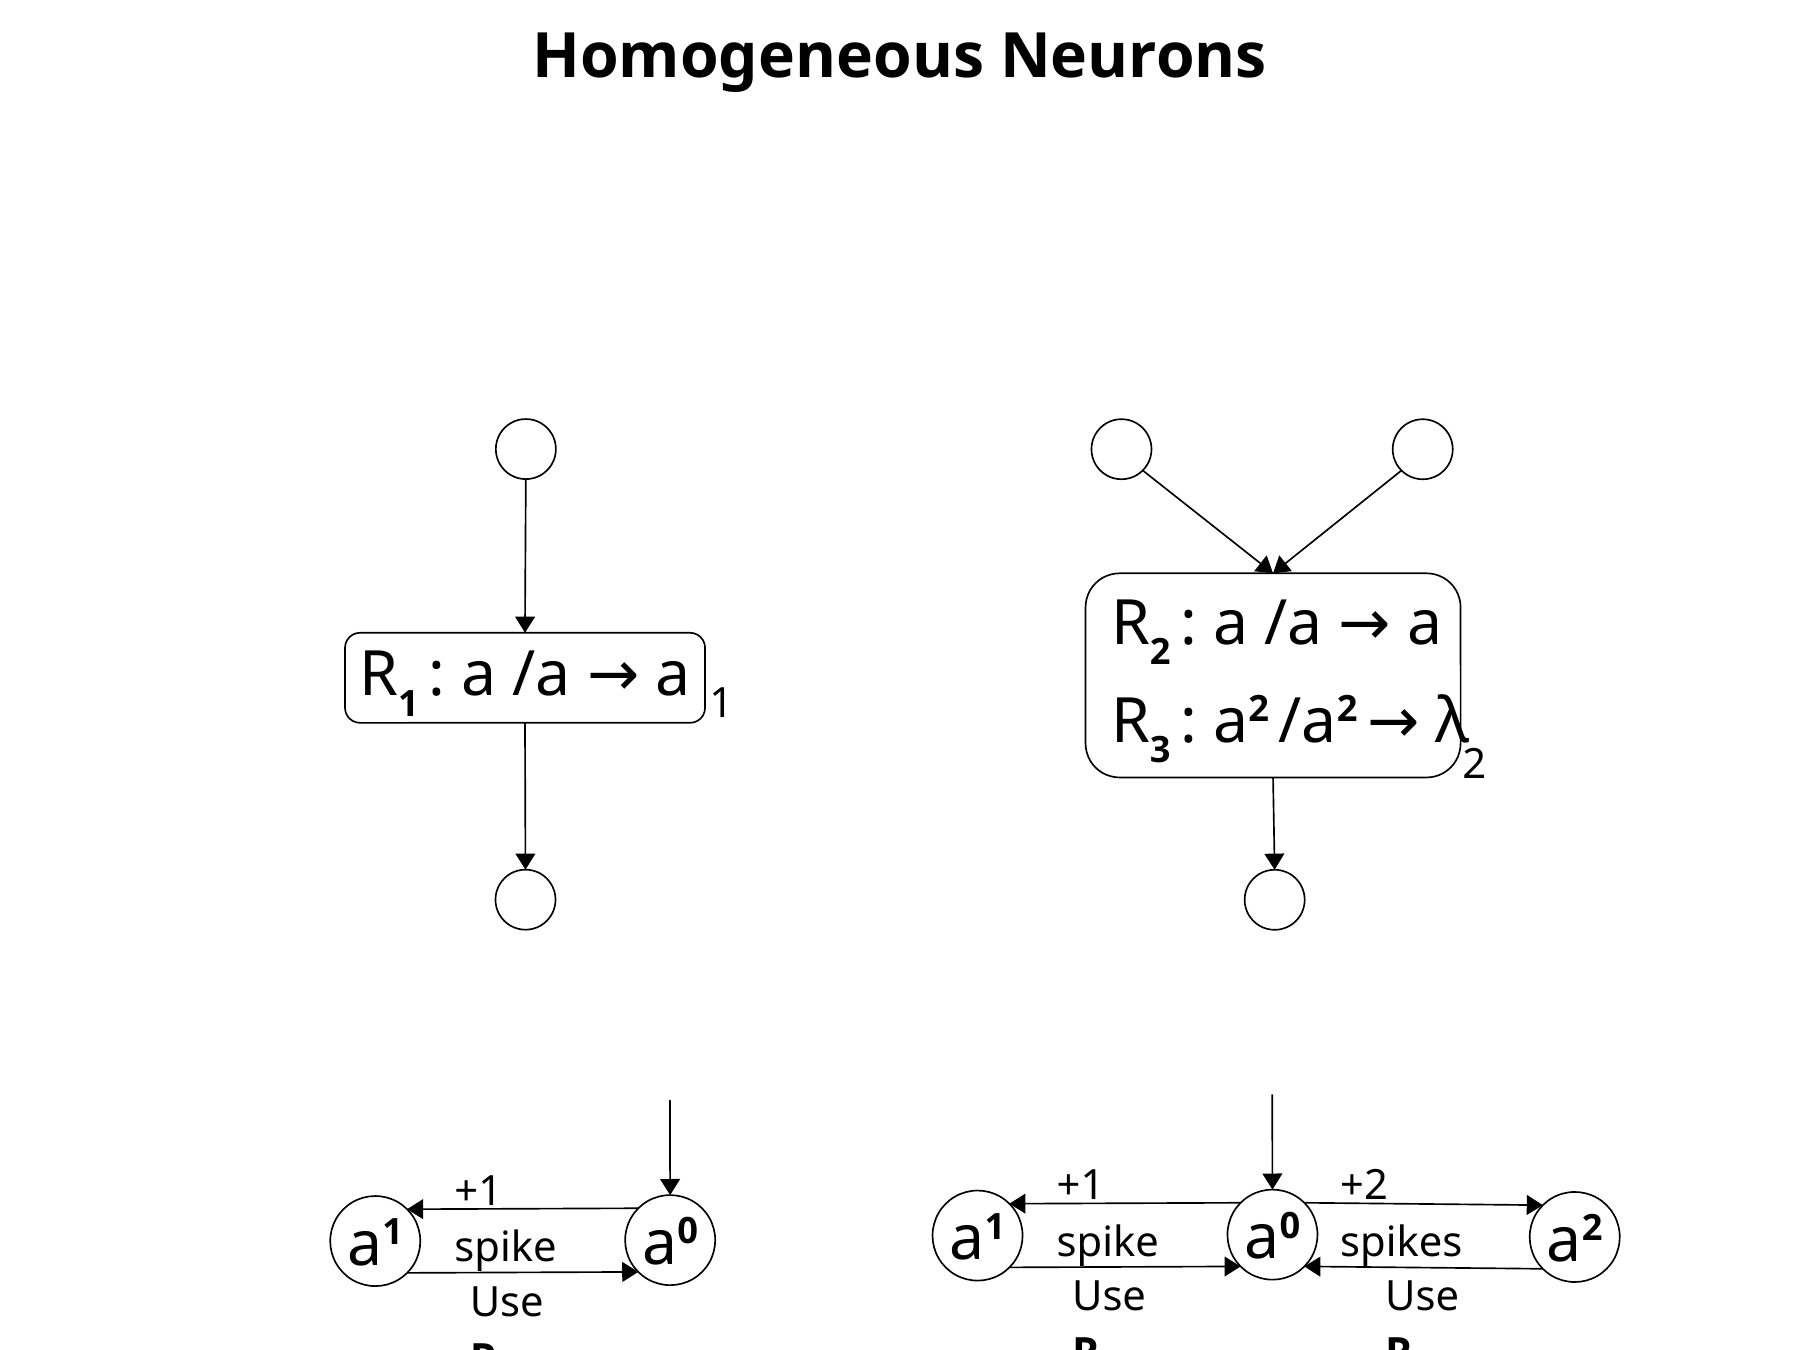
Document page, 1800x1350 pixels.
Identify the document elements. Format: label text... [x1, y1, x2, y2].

text_box Use R3 [1370, 1258, 1521, 1338]
text_box R1 : a /a → a [345, 632, 706, 723]
text_box Homogeneous Neurons [0, 3, 1800, 101]
text_box Use R2 [1057, 1258, 1208, 1338]
text_box Use R1 [455, 1264, 606, 1343]
text_box 2 [1447, 726, 1506, 797]
text_box +1 spike [1041, 1147, 1210, 1218]
text_box a1 [330, 1196, 421, 1287]
text_box R2 : a /a → a R3 : a2 /a2 → λ [1085, 573, 1461, 778]
text_box +1 spike [439, 1152, 608, 1223]
text_box 1 [694, 665, 753, 736]
text_box +2 spikes [1325, 1147, 1513, 1218]
text_box a0 [1227, 1189, 1318, 1280]
text_box a0 [625, 1195, 716, 1286]
text_box a1 [932, 1190, 1023, 1281]
text_box a2 [1529, 1191, 1620, 1283]
